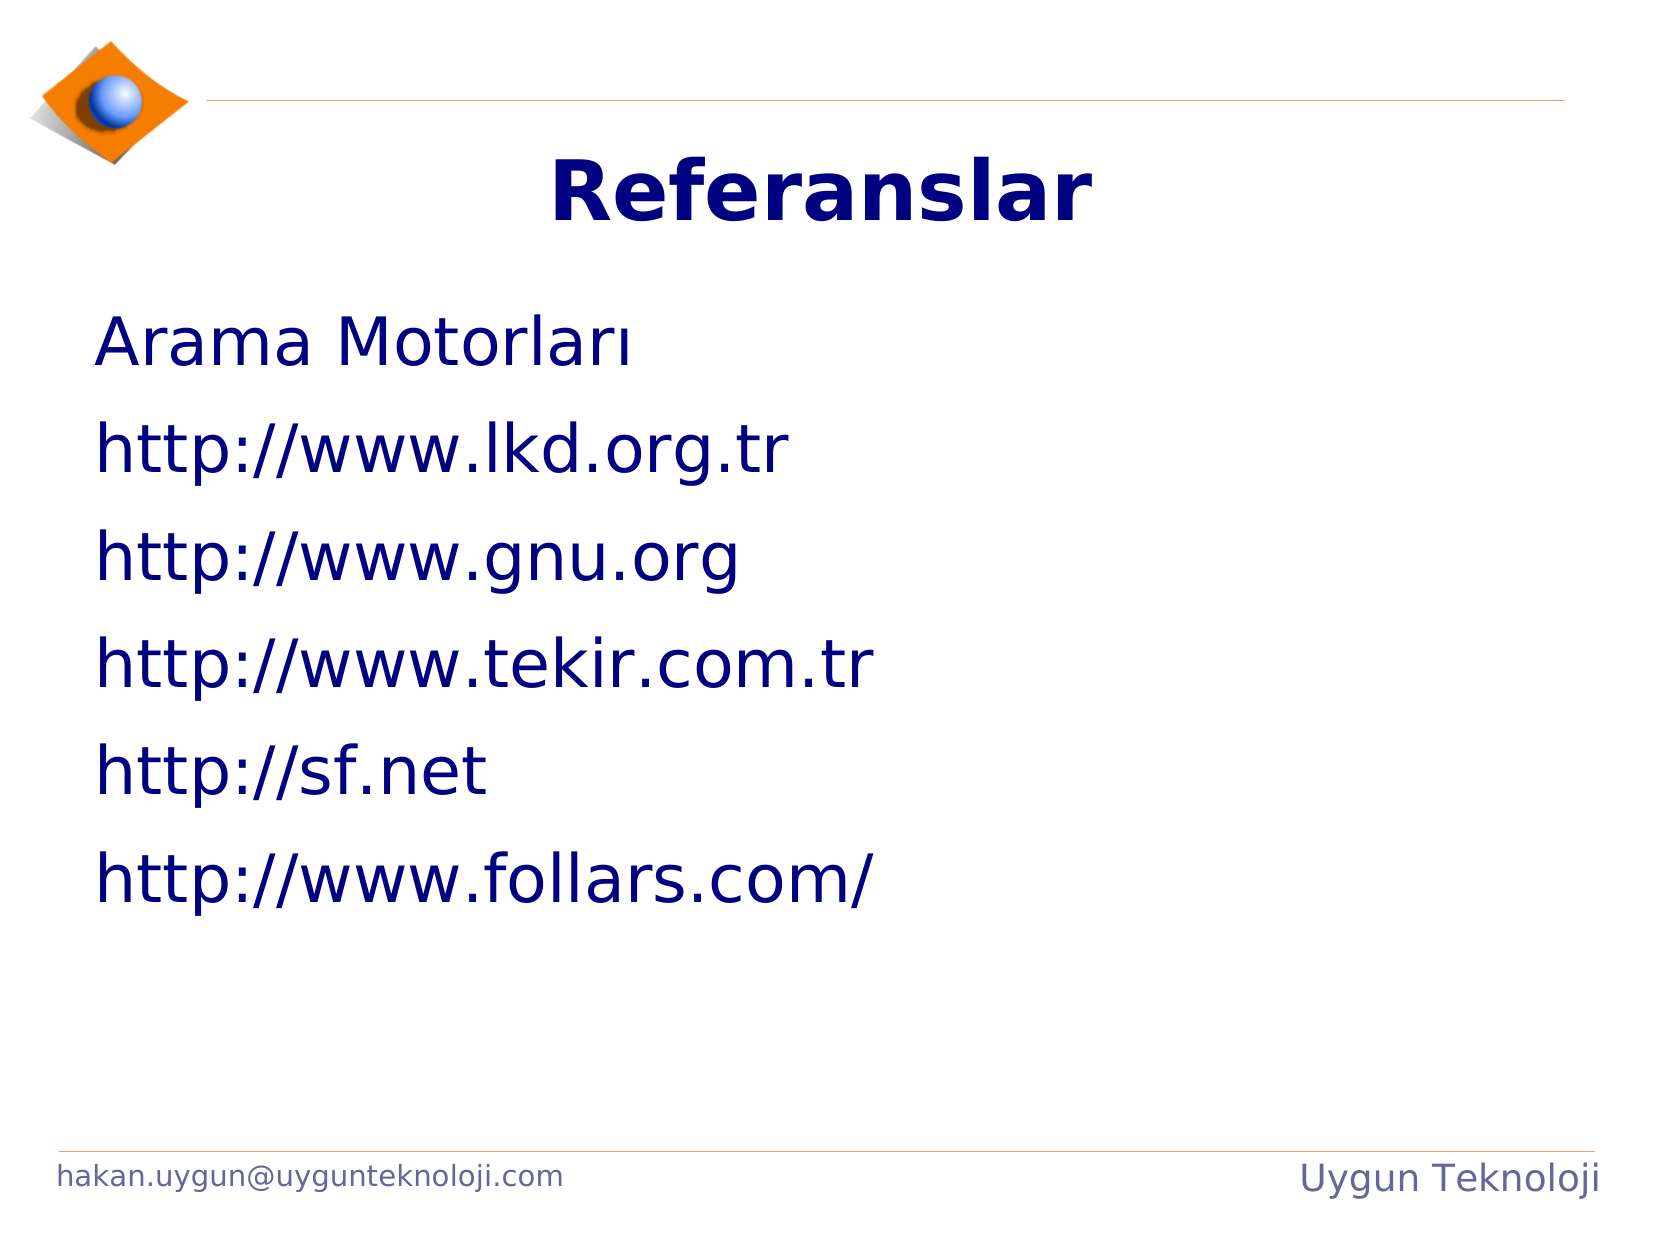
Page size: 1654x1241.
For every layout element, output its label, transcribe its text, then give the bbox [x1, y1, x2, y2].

list Arama Motorları http://www.lkd.org.tr http://www.gnu.org http://www.tekir.com.tr http://sf.net http://www.follars.com/ [76, 303, 1565, 1108]
title Referanslar [76, 95, 1565, 288]
picture [29, 29, 191, 178]
